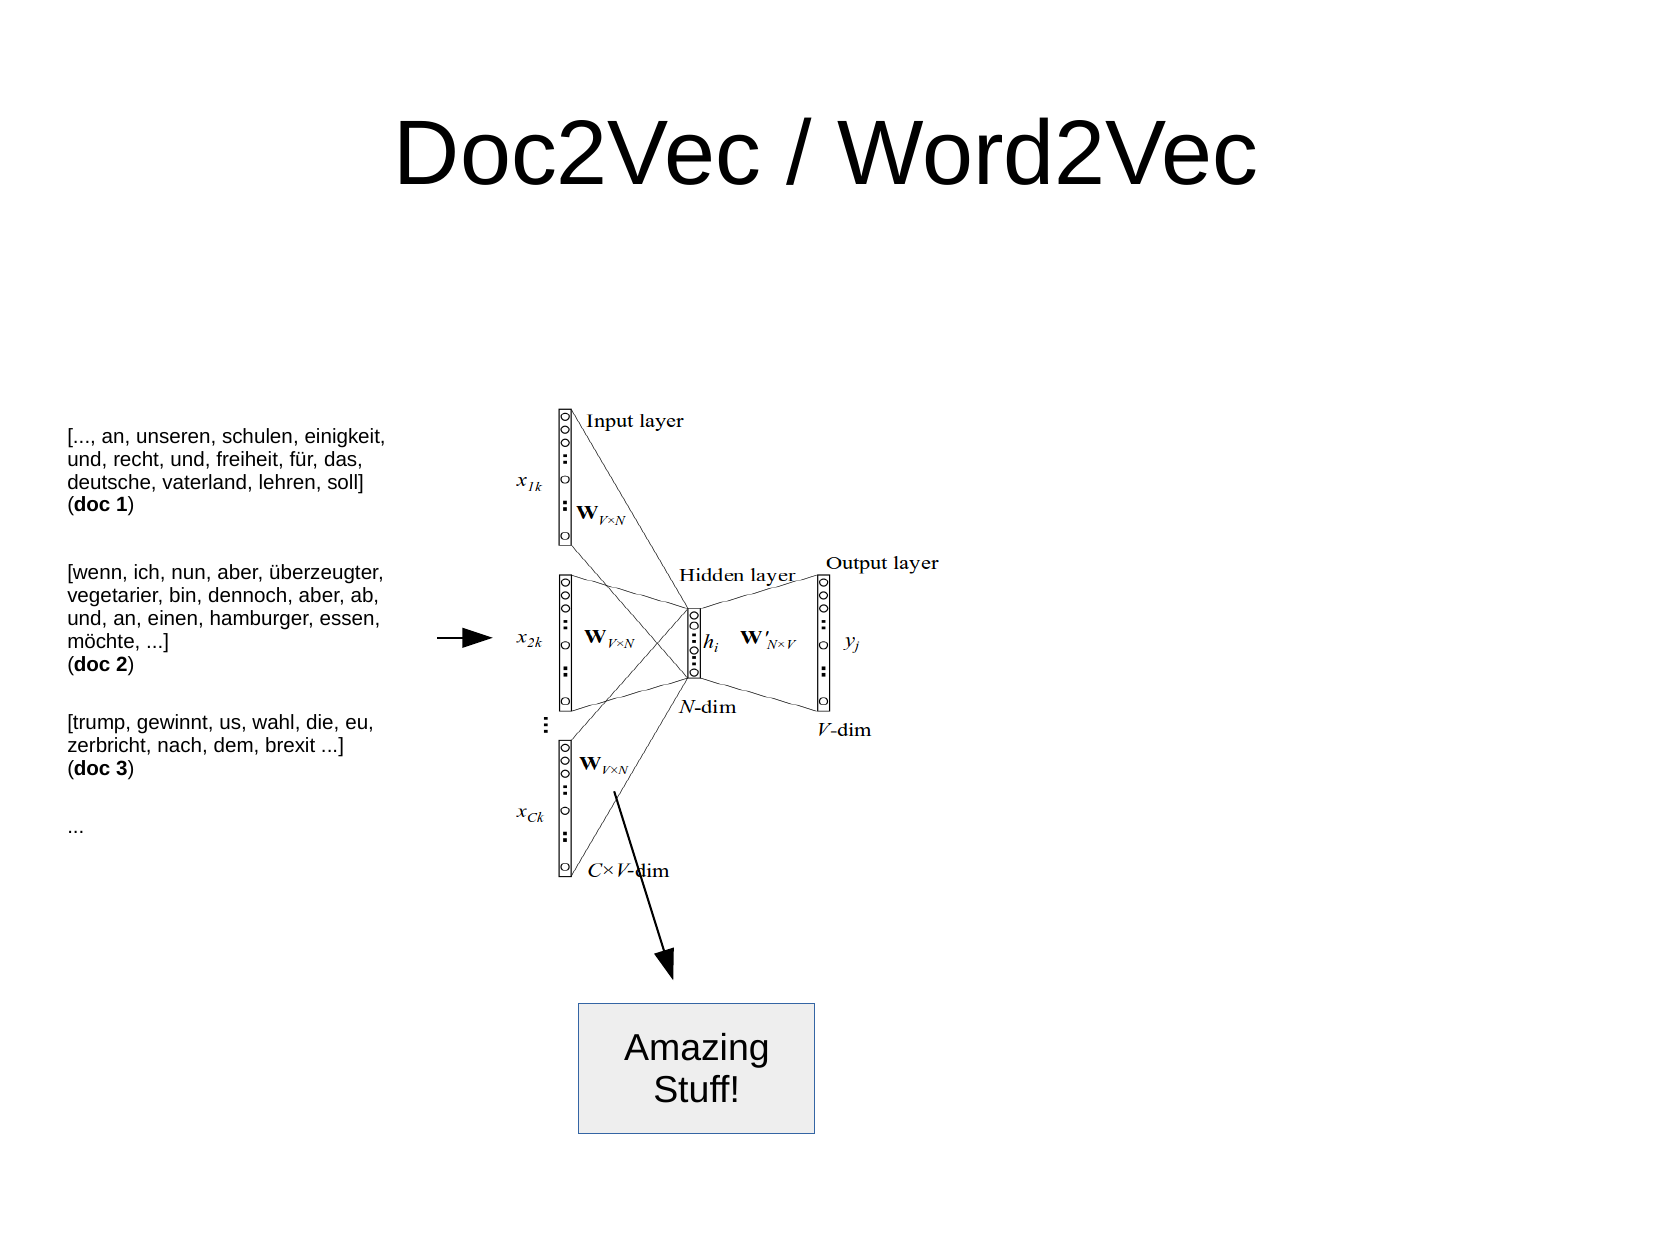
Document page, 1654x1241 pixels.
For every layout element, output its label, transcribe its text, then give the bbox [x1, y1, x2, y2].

title Doc2Vec / Word2Vec [82, 49, 1571, 257]
text_box Amazing Stuff! [578, 1003, 815, 1134]
picture [492, 401, 993, 898]
list [..., an, unseren, schulen, einigkeit, und, recht, und, freiheit, für, das, deutsche, vaterland, lehren, soll] (doc 1) [wenn, ich, nun, aber, überzeugter, vegetarier, bin, dennoch, aber, ab, und, an, einen, hamburger, essen, möchte, ...] (doc 2) [trump, gewinnt, us, wahl, die, eu, zerbricht, nach, dem, brexit ...] (doc 3) ... [35, 425, 426, 851]
